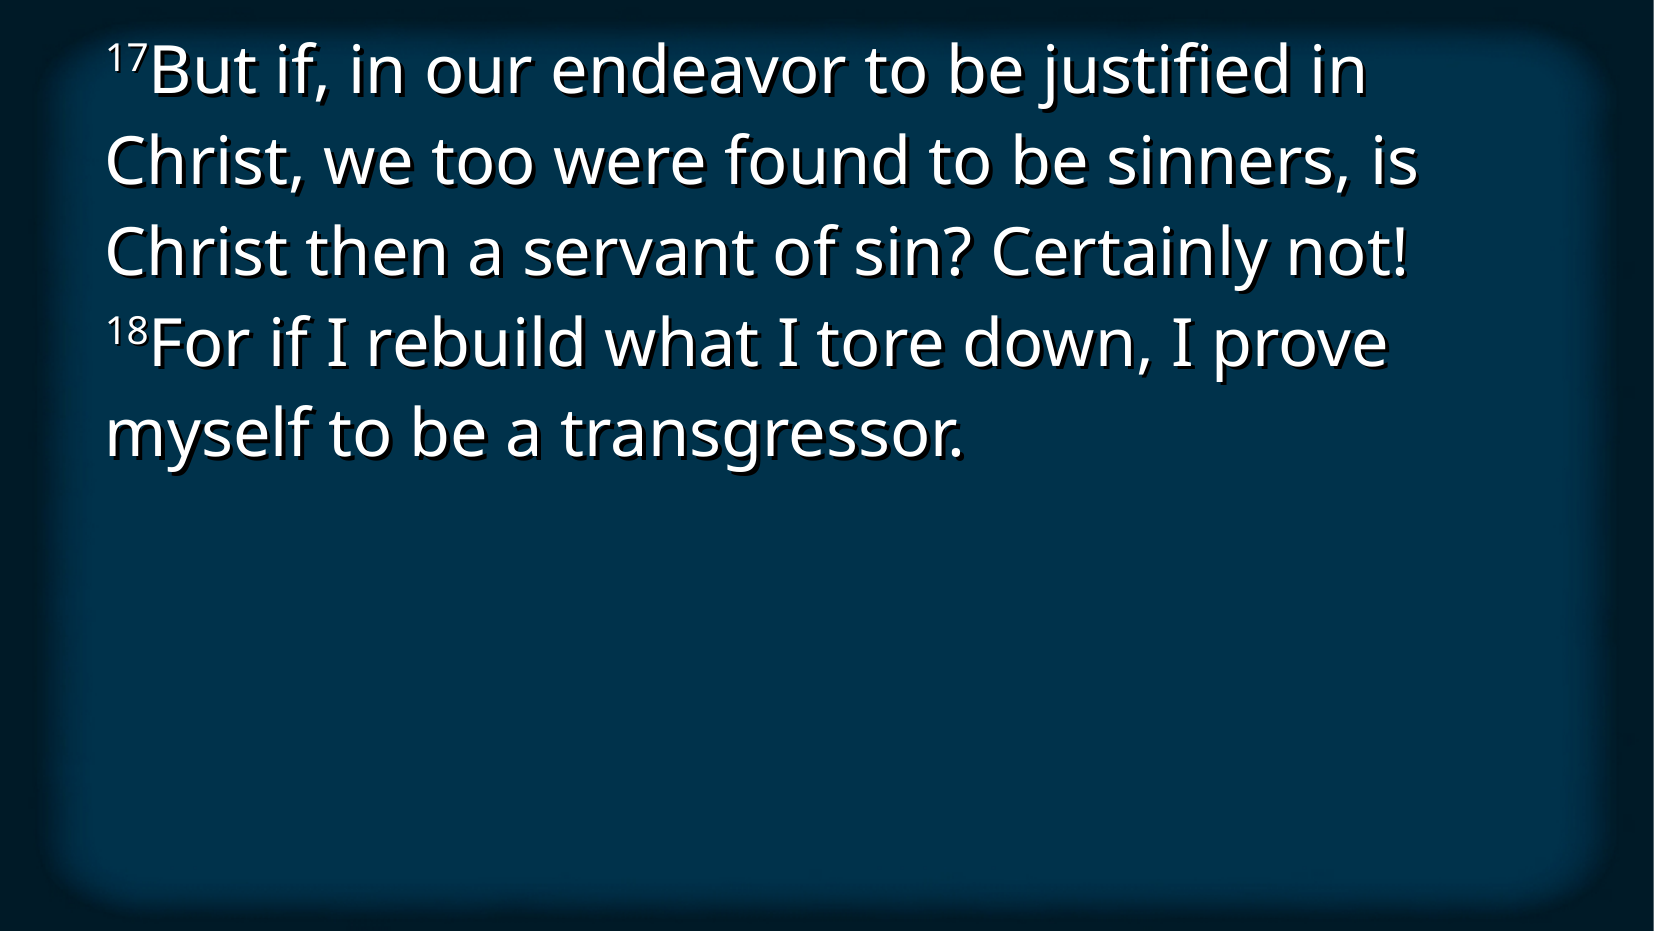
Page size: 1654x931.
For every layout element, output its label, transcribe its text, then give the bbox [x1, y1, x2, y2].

text_box 17But if, in our endeavor to be justified in Christ, we too were found to be sinners, is Christ then a servant of sin? Certainly not! 18For if I rebuild what I tore down, I prove myself to be a transgressor. [90, 15, 1576, 474]
picture [0, 0, 1654, 931]
